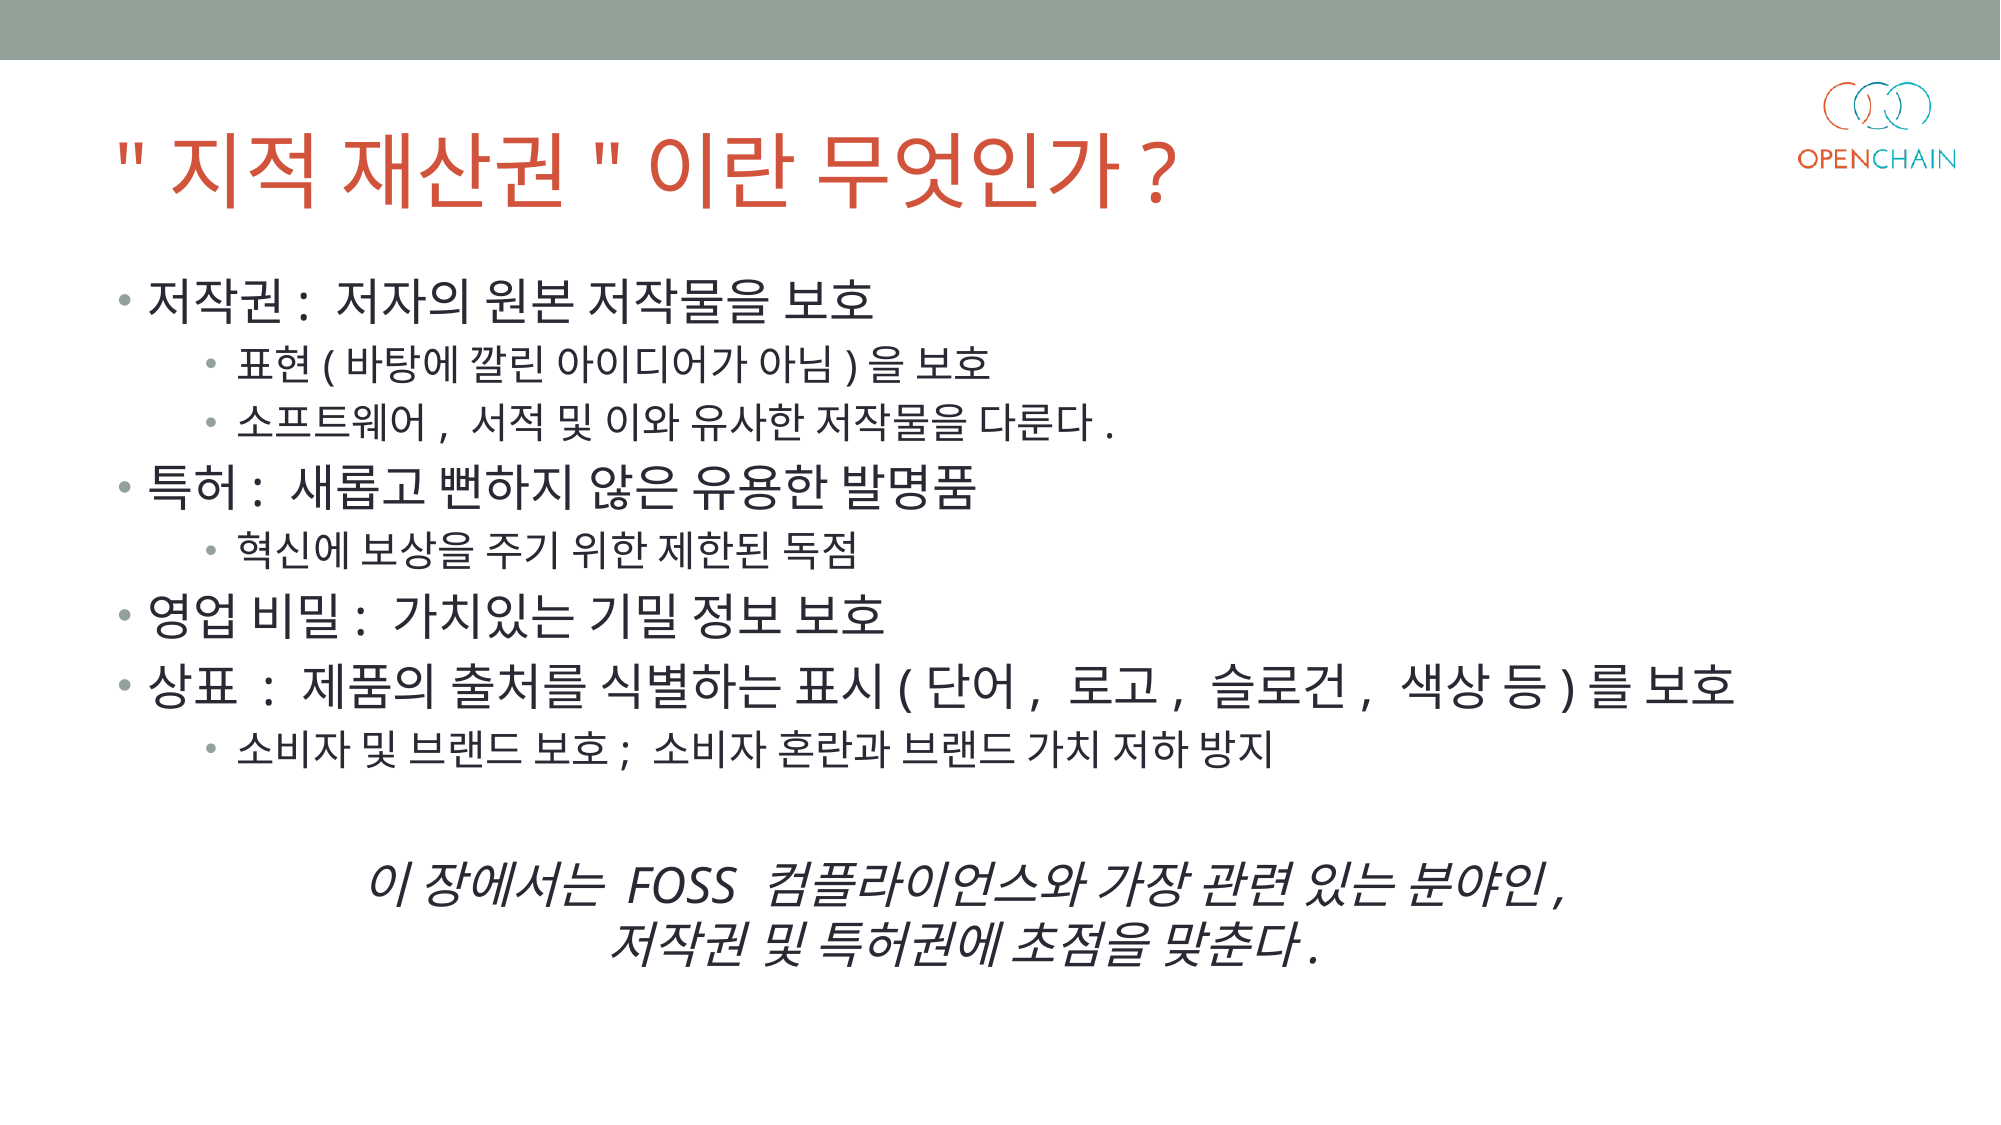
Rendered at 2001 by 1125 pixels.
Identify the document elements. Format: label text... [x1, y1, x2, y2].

list 저작권: 저자의 원본 저작물을 보호 표현(바탕에 깔린 아이디어가 아님)을 보호 소프트웨어, 서적 및 이와 유사한 저작물을 다룬다. 특허: 새롭고 뻔하지 않은 유용한 발명품 혁신에 보상을 주기 위한 제한된 독점 영업 비밀: 가치있는 기밀 정보 보호 상표 : 제품의 출처를 식별하는 표시(단어, 로고, 슬로건, 색상 등)를 보호 소비자 및 브랜드 보호; 소비자 혼란과 브랜드 가치 저하 방지 이 장에서는 FOSS 컴플라이언스와 가장 관련 있는 분야인, 저작권 및 특허권에 초점을 맞춘다. [102, 262, 1898, 1075]
title "지적 재산권"이란 무엇인가? [99, 87, 1900, 251]
